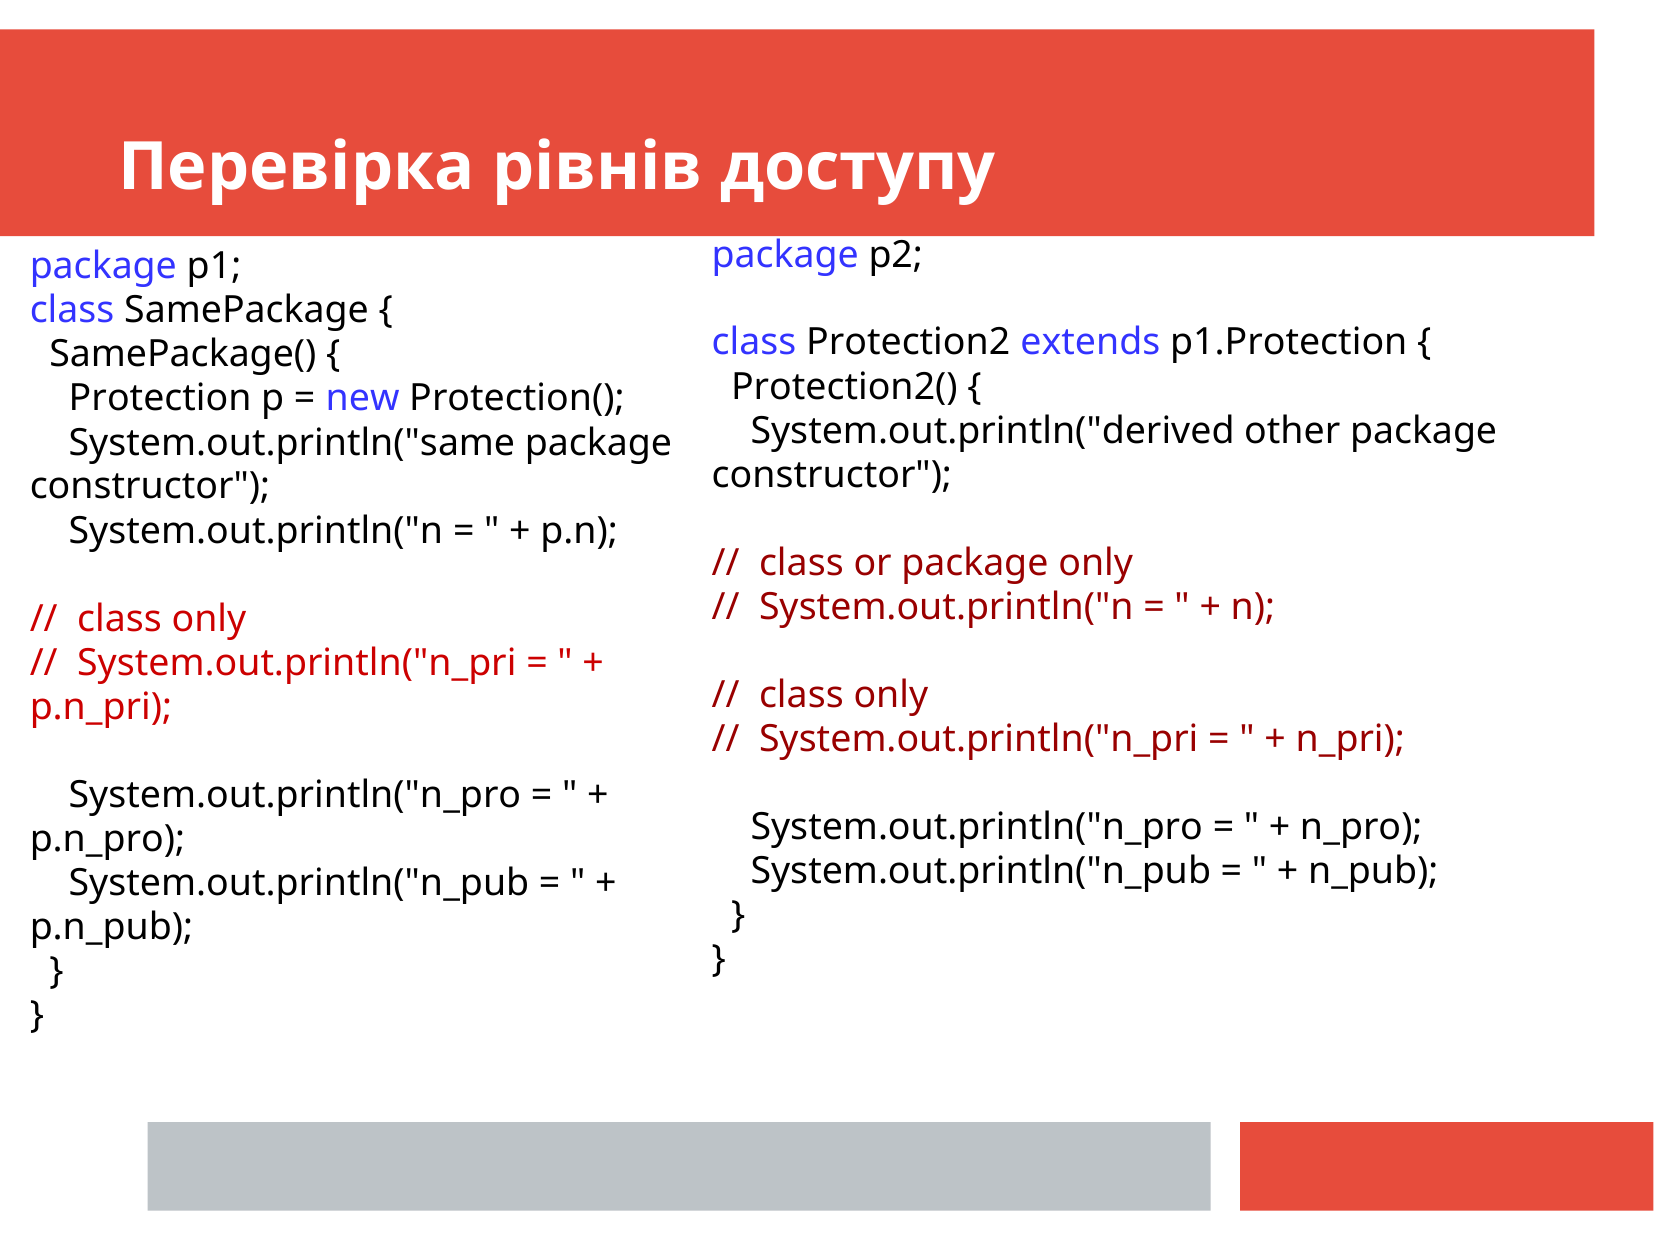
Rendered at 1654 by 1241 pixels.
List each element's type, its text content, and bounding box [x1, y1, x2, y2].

text_box package p2; class Protection2 extends p1.Protection { Protection2() { System.out.println("derived other package constructor"); // class or package only // System.out.println("n = " + n); // class only // System.out.println("n_pri = " + n_pri); System.out.println("n_pro = " + n_pro); System.out.println("n_pub = " + n_pub); } } [696, 224, 1595, 1099]
text_box Перевірка рівнів доступу [118, 58, 1528, 206]
text_box package p1; class SamePackage { SamePackage() { Protection p = new Protection(); System.out.println("same package constructor"); System.out.println("n = " + p.n); // class only // System.out.println("n_pri = " + p.n_pri); System.out.println("n_pro = " + p.n_pro); System.out.println("n_pub = " + p.n_pub); } } [15, 236, 696, 1083]
